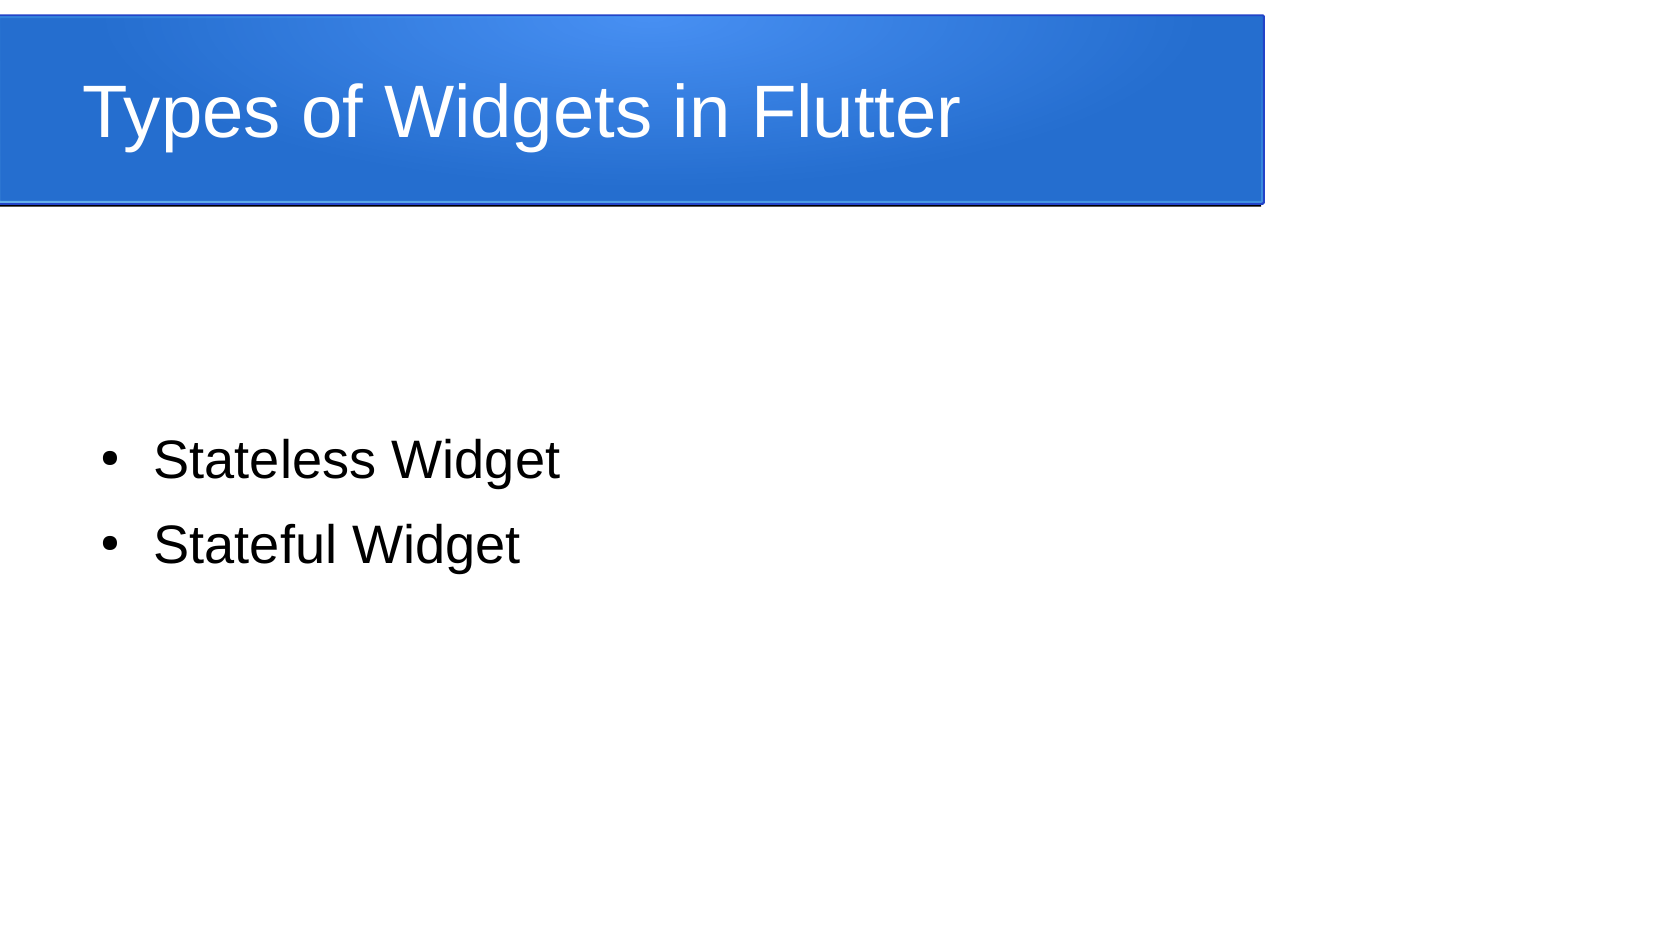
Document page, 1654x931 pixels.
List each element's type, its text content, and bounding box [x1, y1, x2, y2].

title Types of Widgets in Flutter [82, 35, 1235, 189]
list Stateless Widget Stateful Widget [82, 224, 1571, 764]
